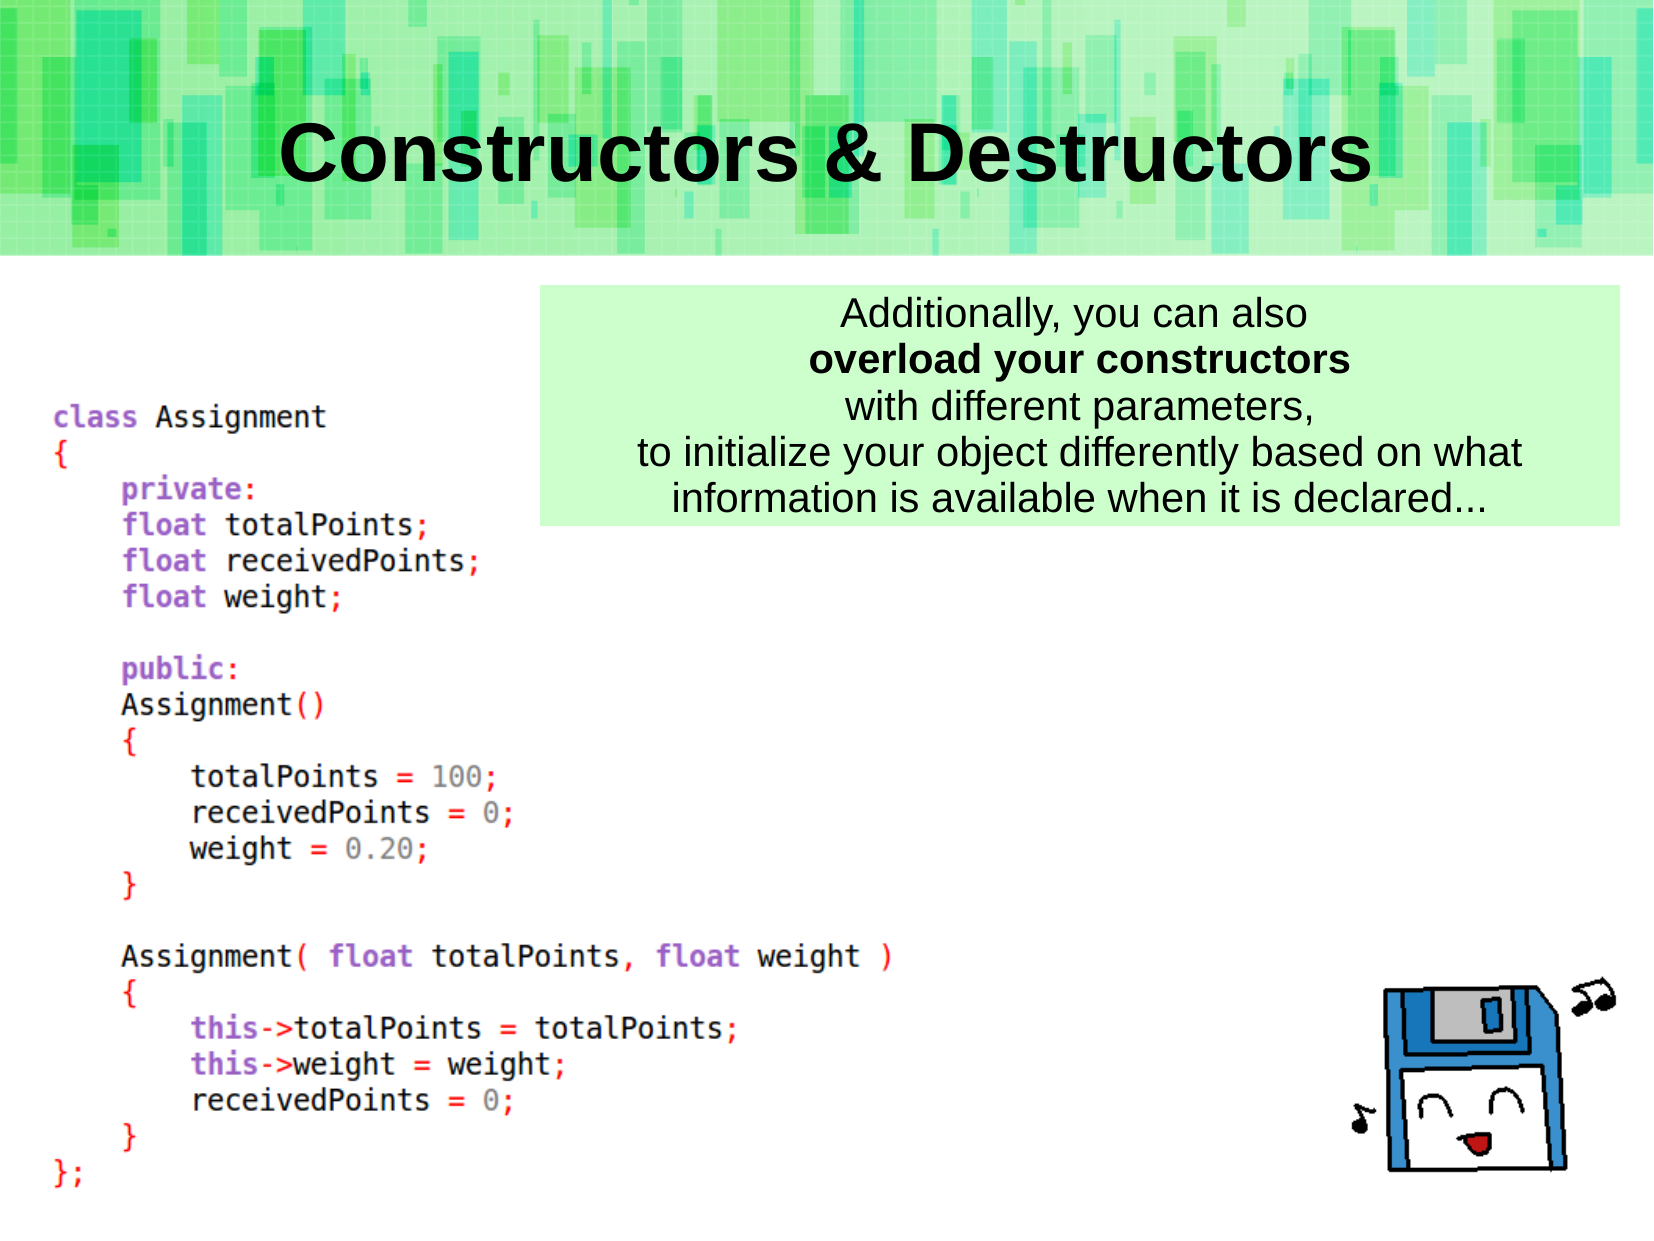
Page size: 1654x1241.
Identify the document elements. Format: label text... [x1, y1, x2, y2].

text_box Additionally, you can also overload your constructors with different parameters, to initialize your object differently based on what information is available when it is declared... [540, 285, 1621, 527]
picture [0, 0, 1654, 1241]
title Constructors & Destructors [82, 49, 1571, 257]
